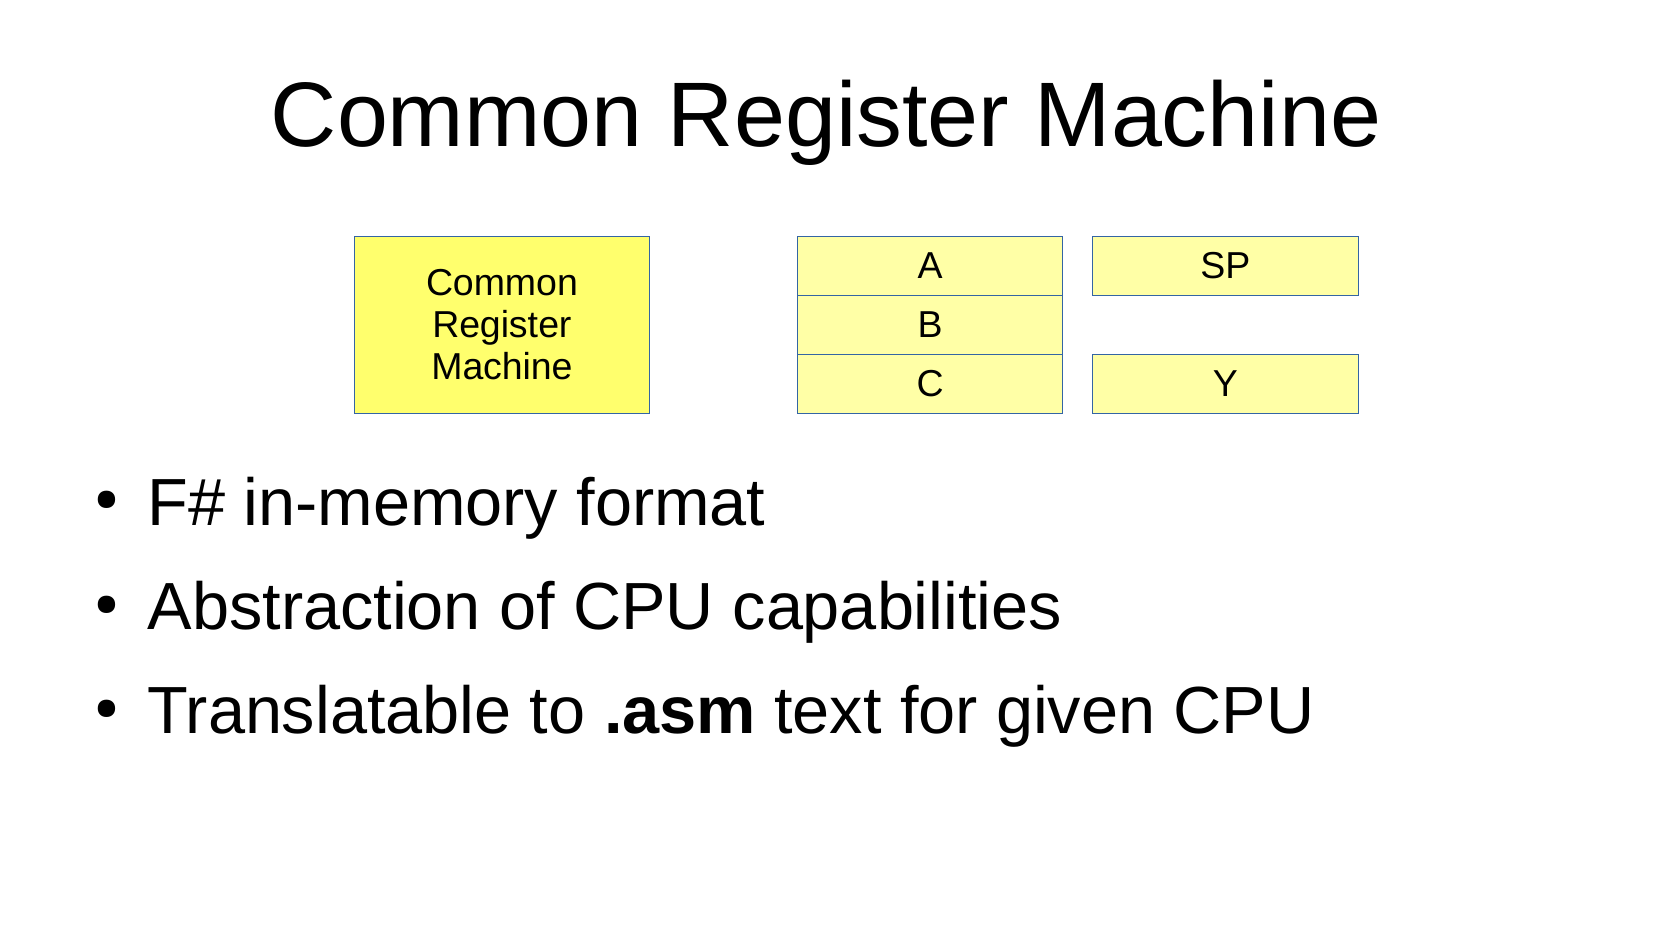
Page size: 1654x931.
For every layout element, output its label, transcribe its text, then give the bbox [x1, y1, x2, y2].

text_box Y [1092, 354, 1359, 414]
text_box A [797, 236, 1063, 295]
text_box B [797, 295, 1063, 354]
text_box C [797, 354, 1063, 414]
title Common Register Machine [82, 37, 1571, 193]
text_box SP [1092, 236, 1359, 296]
text_box Common Register Machine [354, 236, 650, 414]
list F# in-memory format Abstraction of CPU capabilities Translatable to .asm text for given CPU [76, 464, 1565, 798]
